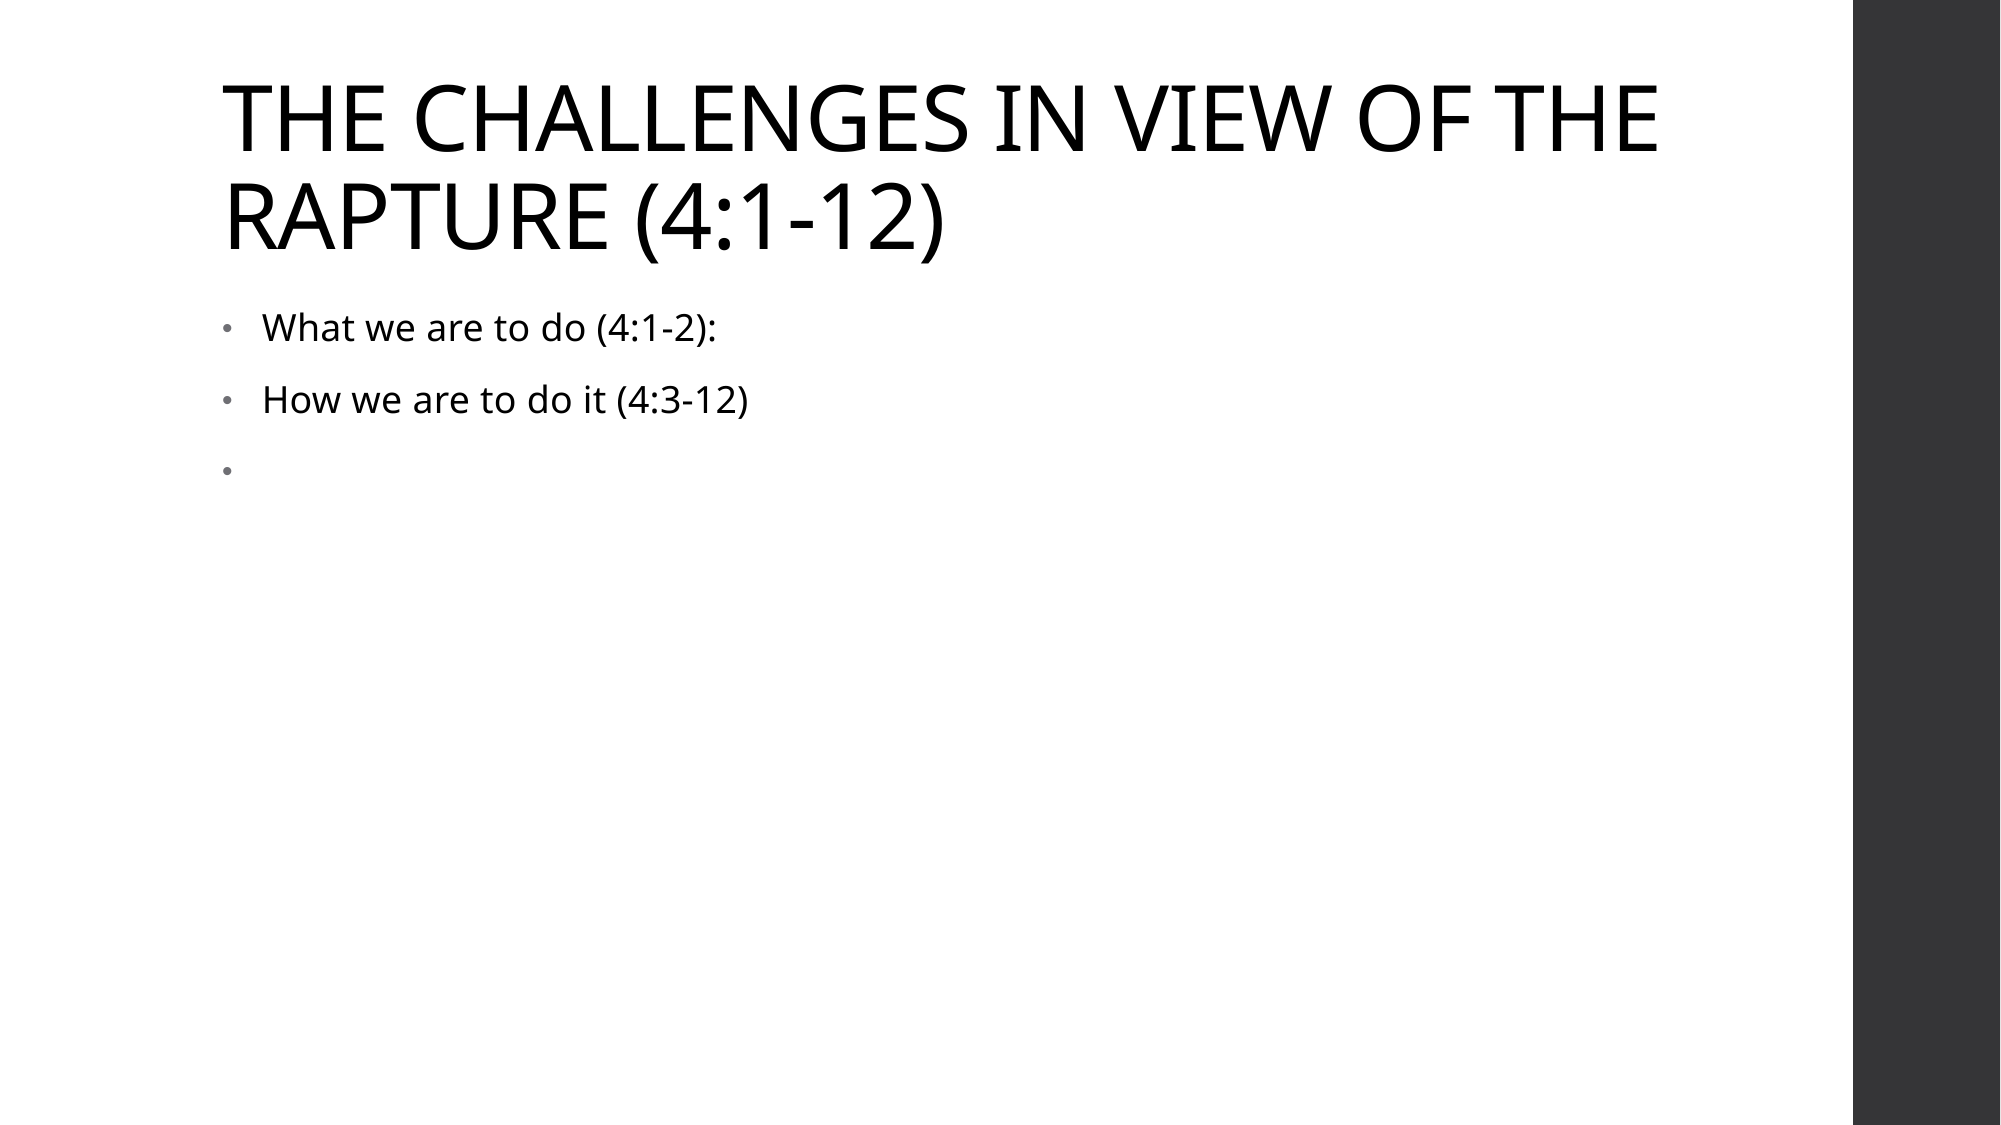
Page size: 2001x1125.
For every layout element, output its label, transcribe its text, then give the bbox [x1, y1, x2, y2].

list What we are to do (4:1-2): How we are to do it (4:3-12) [206, 299, 1617, 1014]
title THE CHALLENGES IN VIEW OF THE RAPTURE (4:1-12) [206, 60, 1797, 278]
